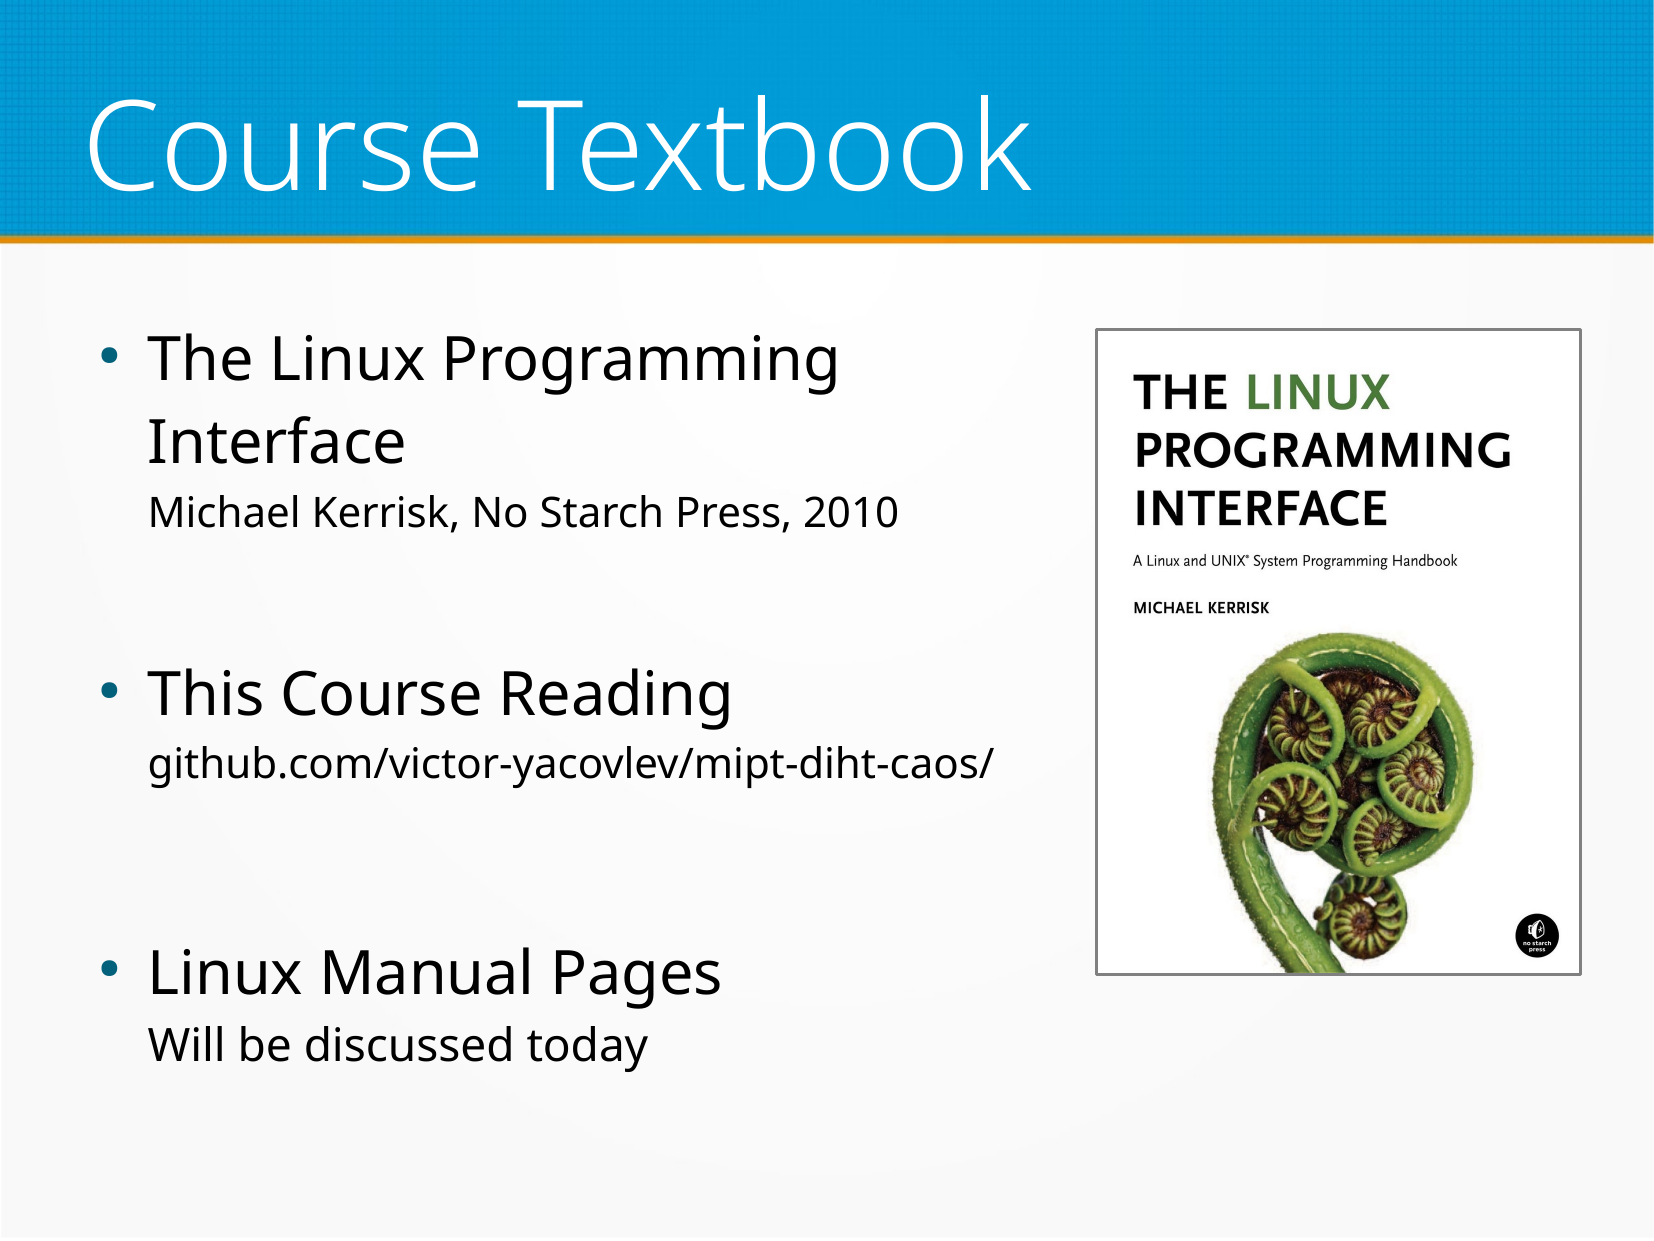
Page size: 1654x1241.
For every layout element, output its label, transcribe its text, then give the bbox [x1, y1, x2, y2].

picture [0, 233, 1654, 1241]
list The Linux Programming Interface Michael Kerrisk, No Starch Press, 2010 This Course Reading github.com/victor-yacovlev/mipt-diht-caos/ Linux Manual Pages Will be discussed today [82, 315, 1052, 1081]
title Course Textbook [82, 19, 1571, 227]
